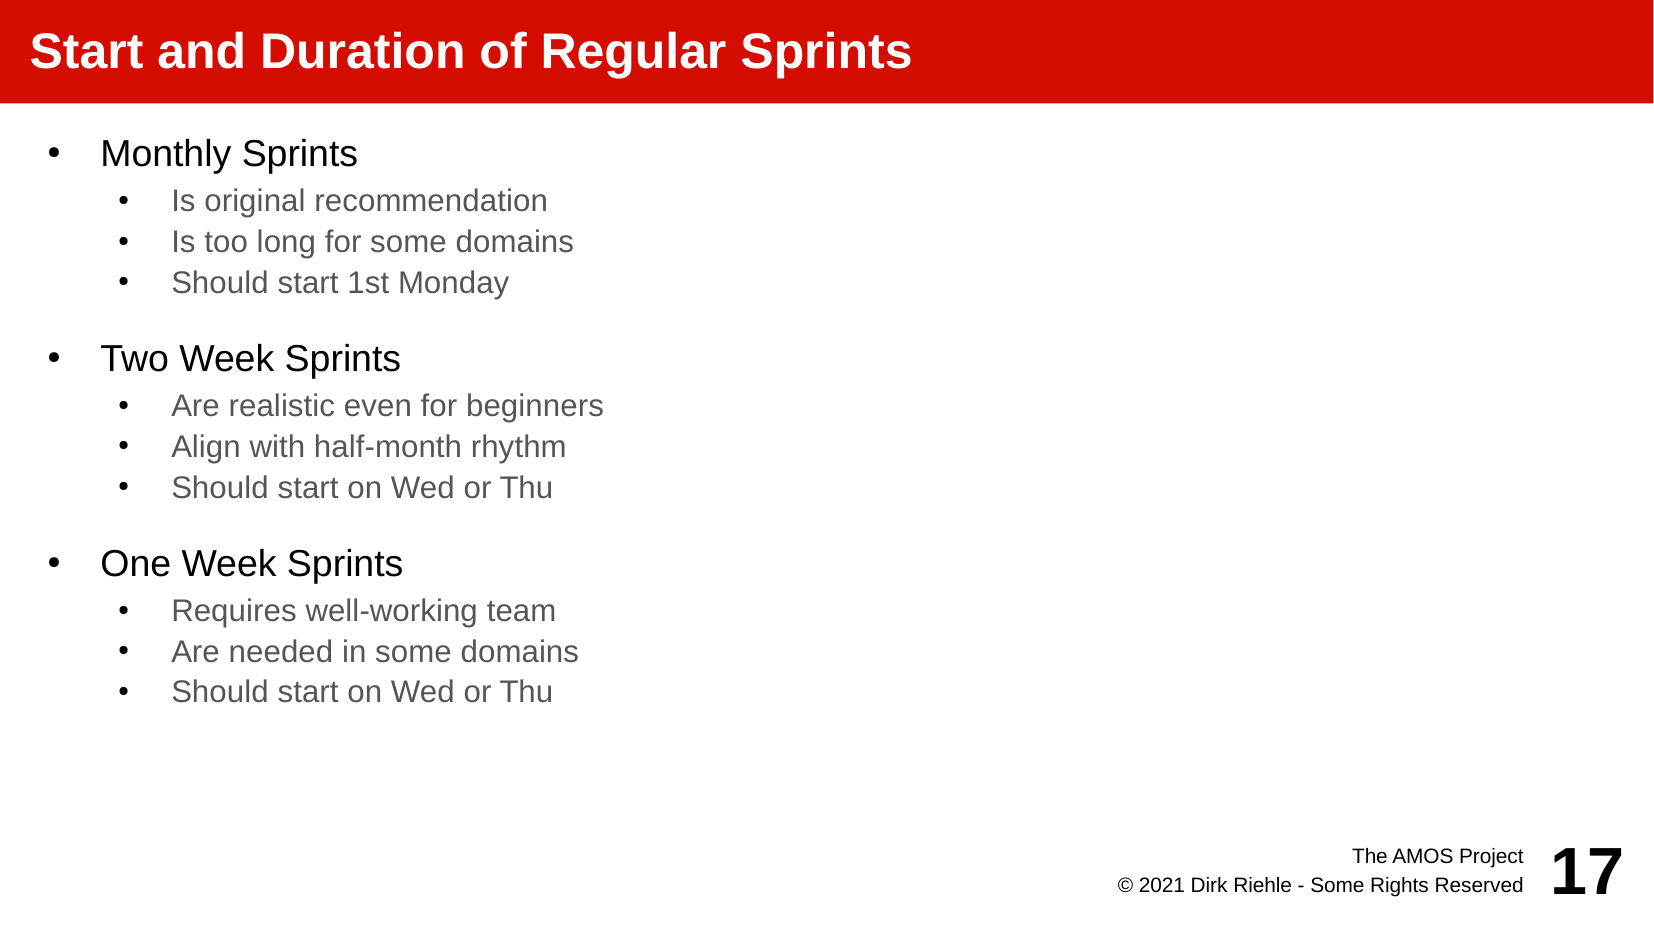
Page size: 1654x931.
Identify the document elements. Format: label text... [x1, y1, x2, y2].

title Start and Duration of Regular Sprints [0, 0, 1654, 104]
list [846, 177, 1625, 931]
list Monthly Sprints Is original recommendation Is too long for some domains Should start 1st Monday Two Week Sprints Are realistic even for beginners Align with half-month rhythm Should start on Wed or Thu One Week Sprints Requires well-working team Are needed in some domains Should start on Wed or Thu [29, 132, 1625, 813]
